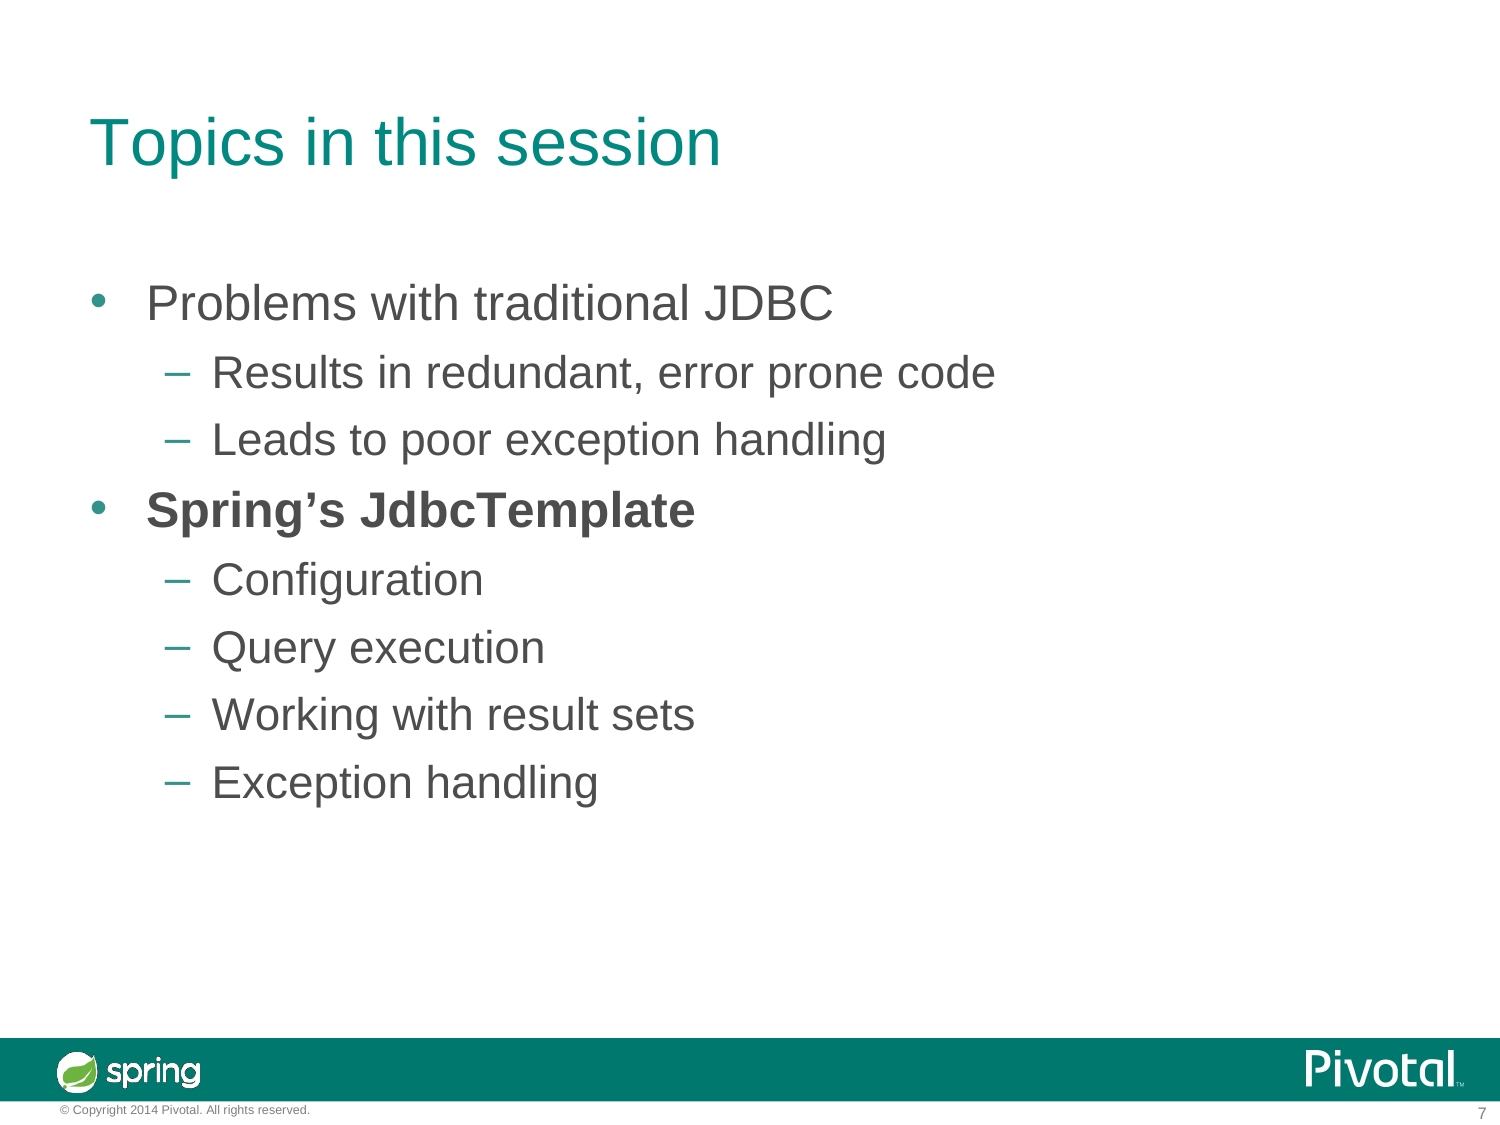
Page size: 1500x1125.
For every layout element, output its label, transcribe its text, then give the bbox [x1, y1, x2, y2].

title Topics in this session [75, 45, 1426, 233]
list Problems with traditional JDBC Results in redundant, error prone code Leads to poor exception handling Spring’s JdbcTemplate Configuration Query execution Working with result sets Exception handling [75, 262, 1426, 1005]
picture [32, 1041, 210, 1103]
picture [1306, 1050, 1464, 1087]
